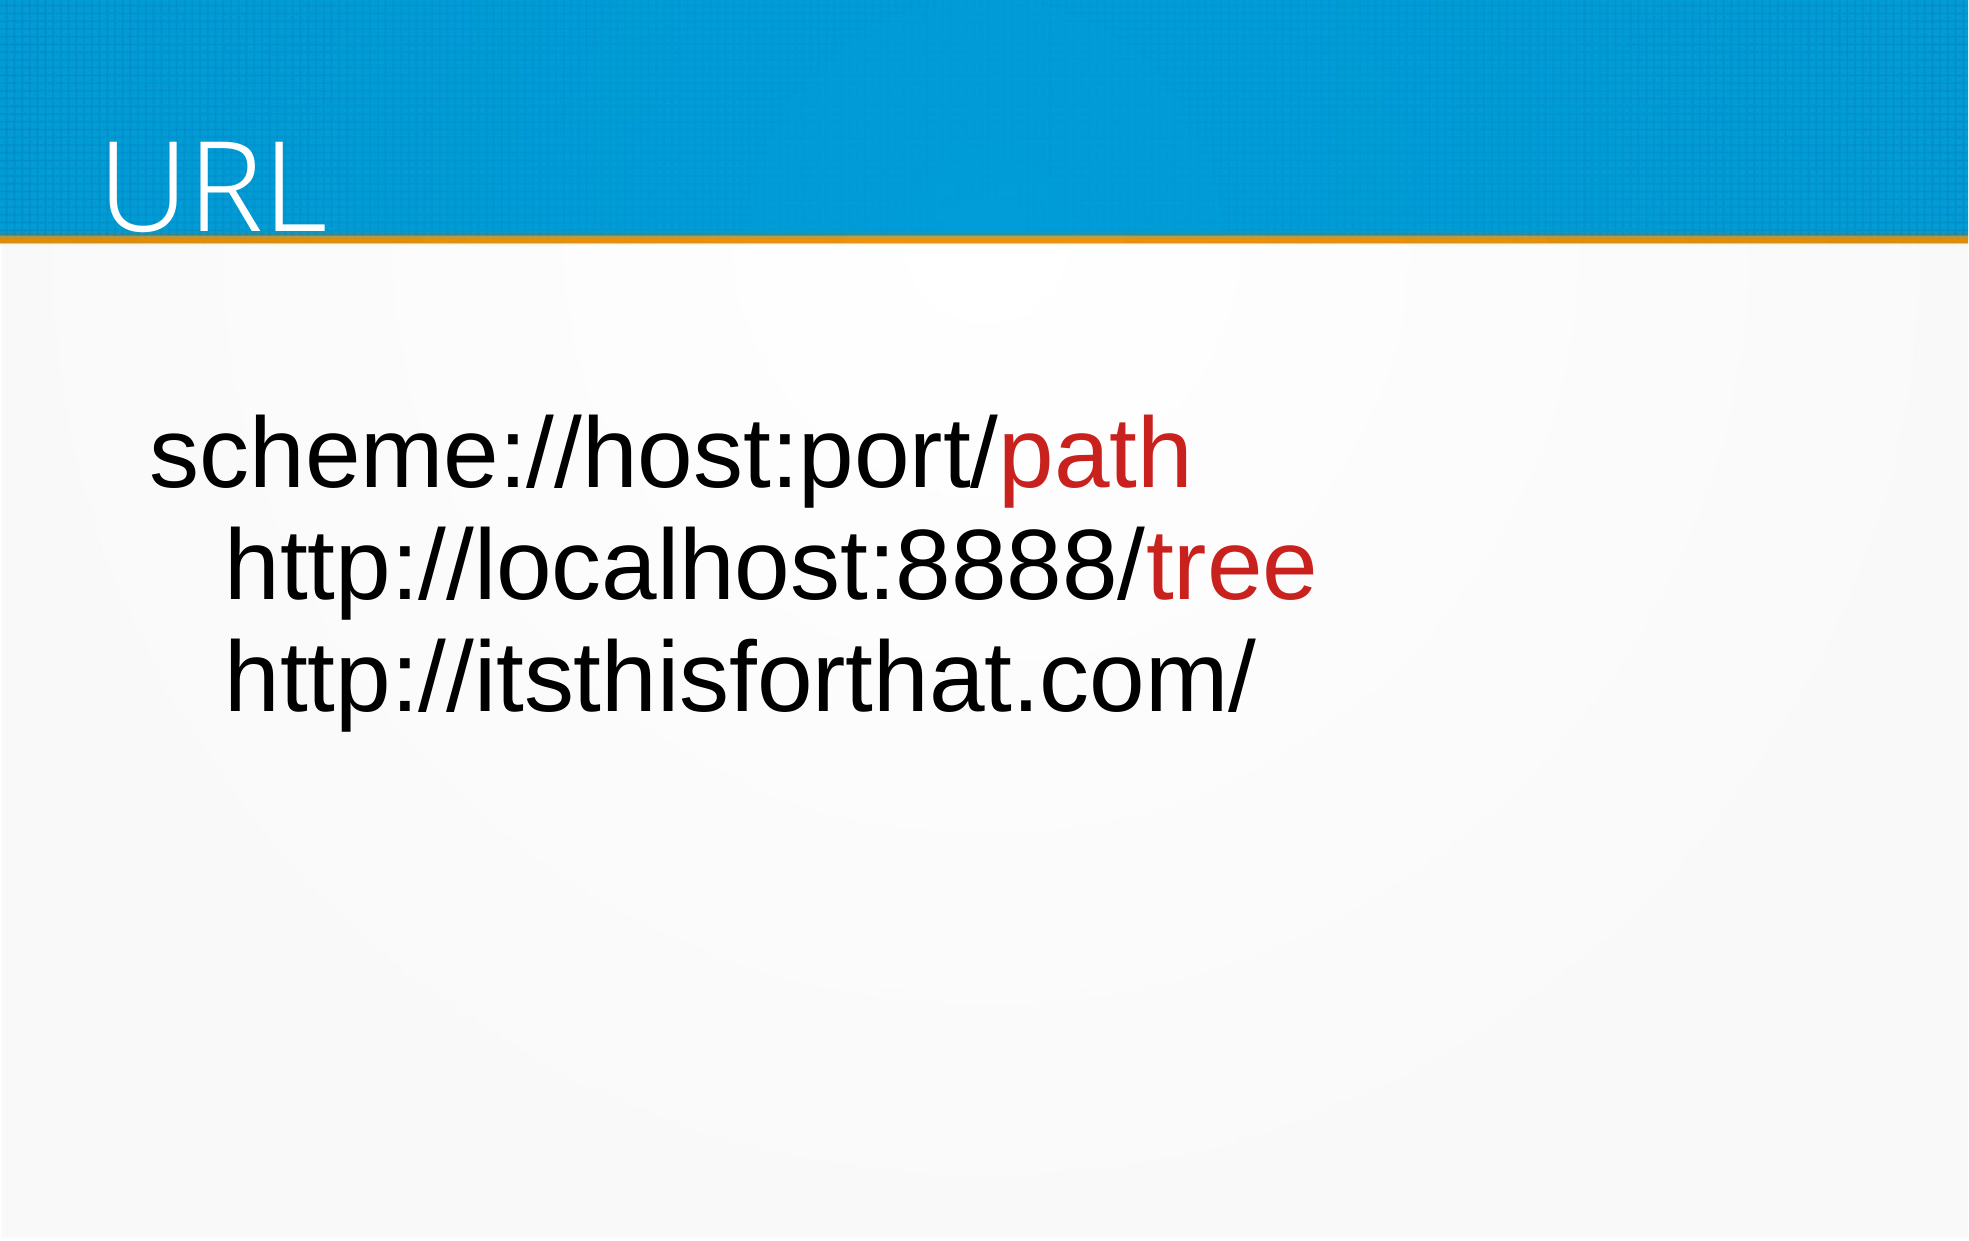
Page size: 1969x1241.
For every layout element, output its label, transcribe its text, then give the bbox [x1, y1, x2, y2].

text_box scheme://host:port/path http://localhost:8888/tree http://itsthisforthat.com/ [135, 390, 1801, 741]
picture [0, 233, 1969, 1241]
title URL [98, 49, 1870, 257]
